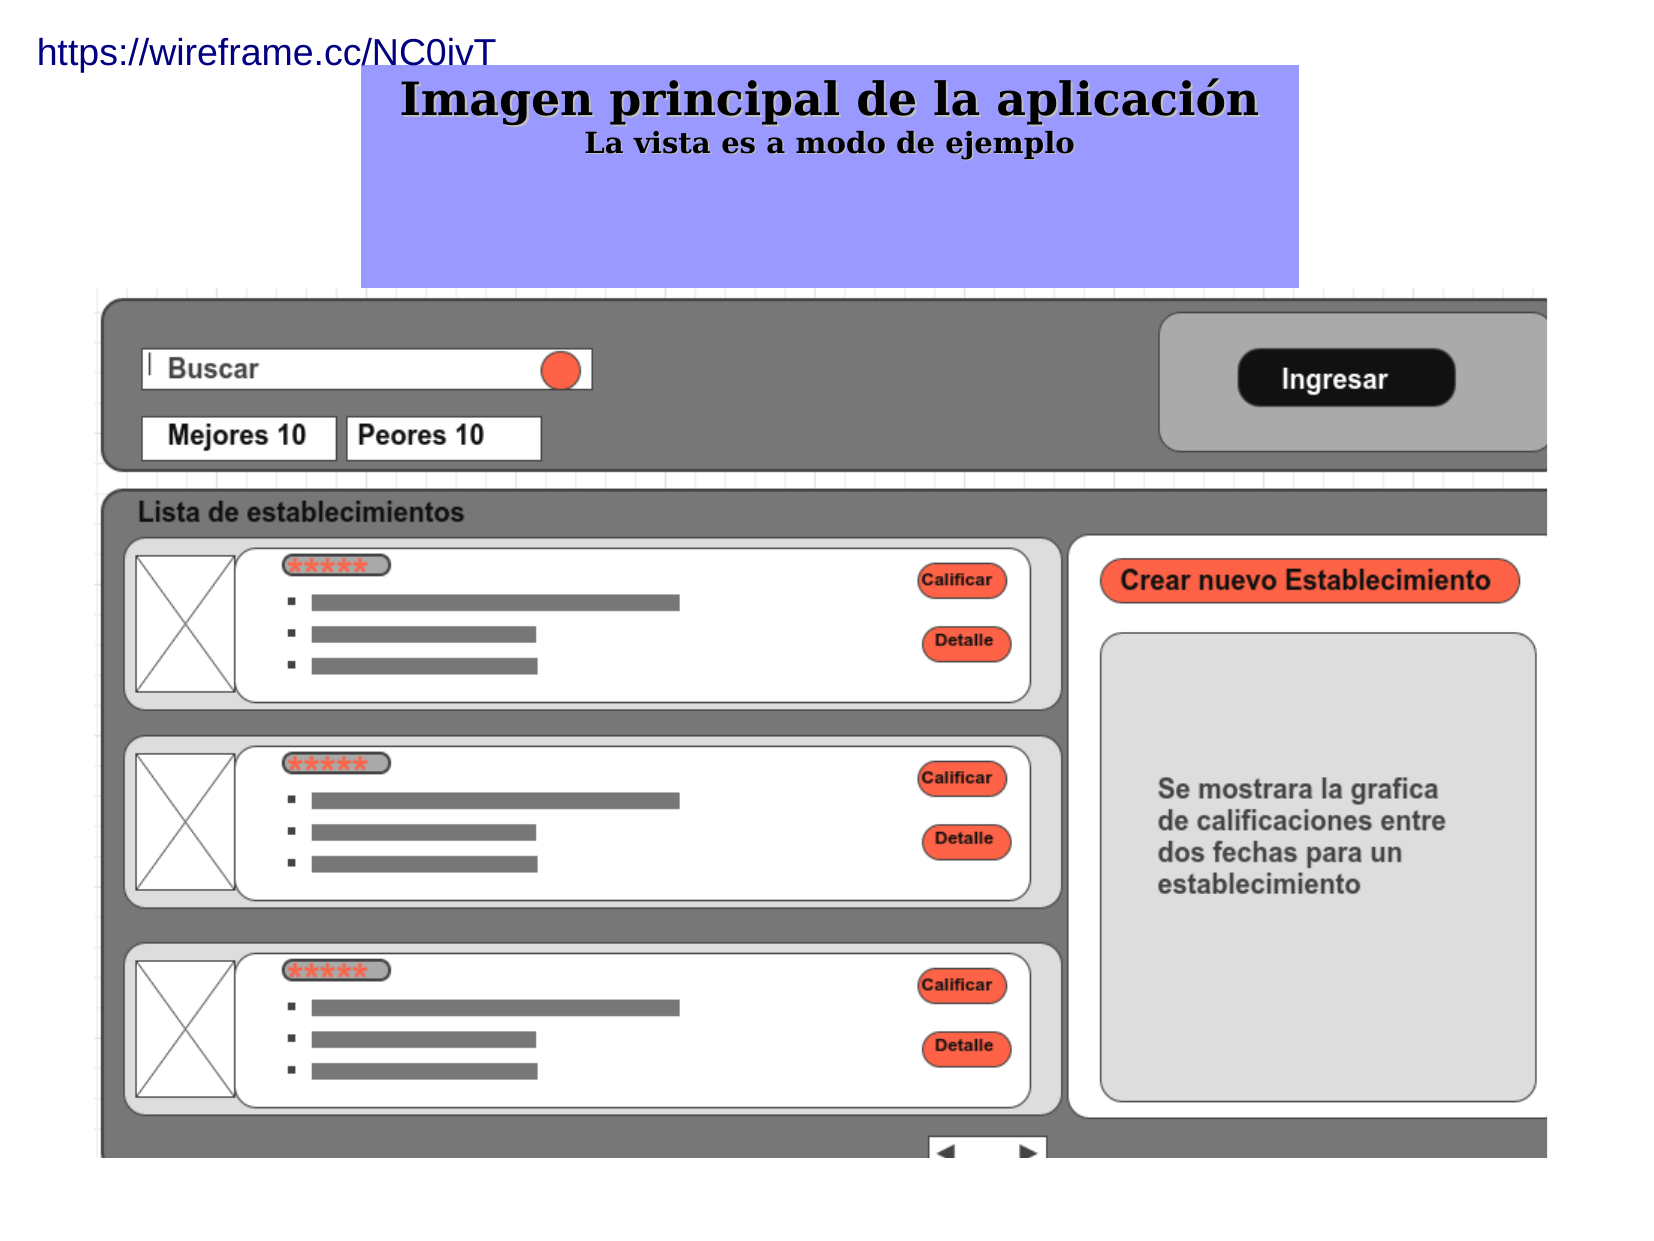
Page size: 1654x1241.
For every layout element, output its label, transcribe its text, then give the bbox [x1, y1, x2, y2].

text_box https://wireframe.cc/NC0ivT [22, 23, 603, 95]
table_header Imagen principal de la aplicación La vista es a modo de ejemplo [361, 65, 1299, 288]
picture [94, 288, 1548, 1158]
